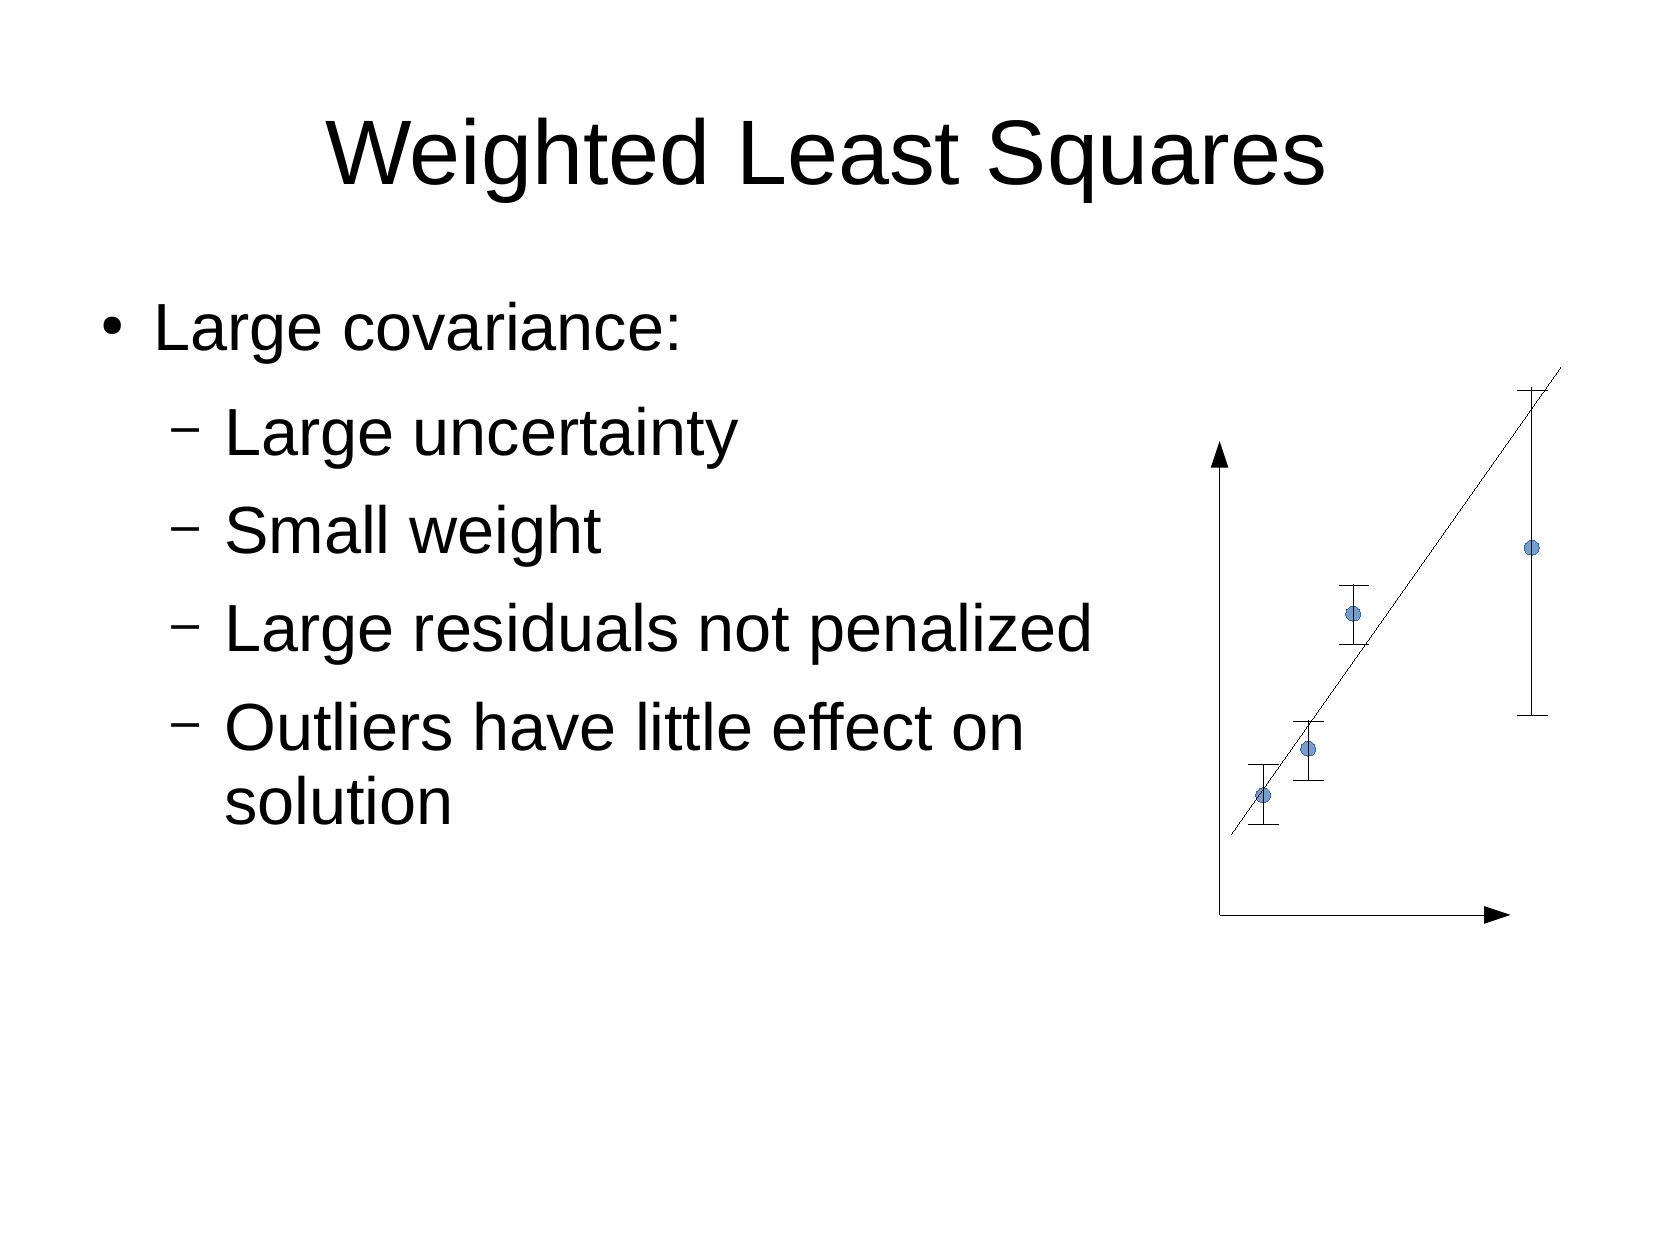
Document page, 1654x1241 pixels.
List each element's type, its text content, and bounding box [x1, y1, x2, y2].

text_box [1255, 787, 1263, 803]
text_box [1309, 741, 1316, 756]
text_box [1524, 540, 1531, 555]
text_box [1354, 606, 1361, 621]
text_box [1532, 540, 1540, 556]
text_box [1300, 741, 1308, 757]
title Weighted Least Squares [82, 49, 1571, 257]
text_box [1345, 606, 1353, 622]
text_box [1264, 788, 1271, 803]
list Large covariance: Large uncertainty Small weight Large residuals not penalized Outliers have little effect on solution [82, 290, 1174, 1198]
